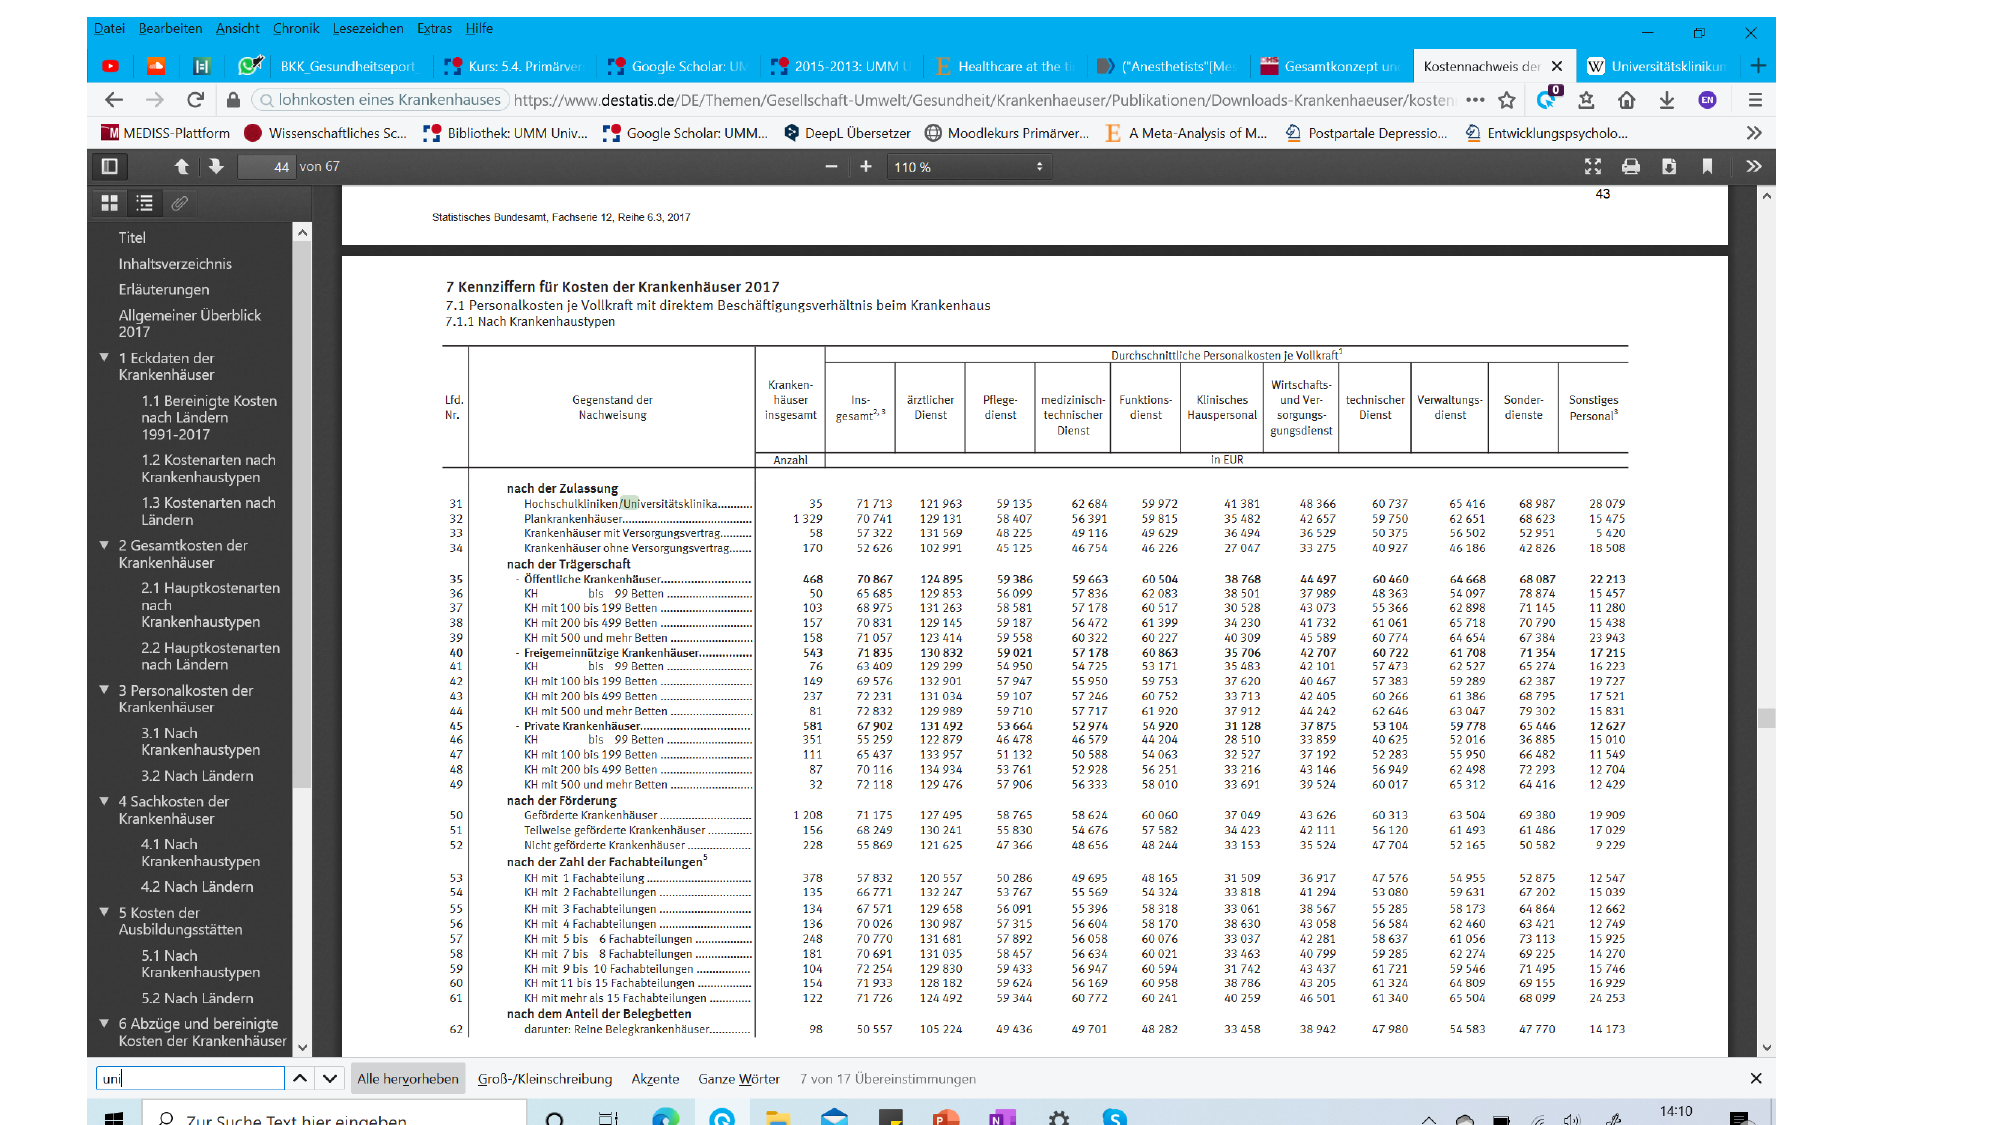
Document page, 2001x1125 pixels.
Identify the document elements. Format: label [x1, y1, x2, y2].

picture [1261, 58, 1278, 74]
picture [87, 50, 1776, 1125]
picture [1588, 58, 1604, 74]
picture [779, 58, 788, 67]
picture [1098, 59, 1109, 73]
picture [239, 56, 264, 74]
picture [616, 58, 625, 74]
picture [715, 1114, 730, 1125]
picture [148, 58, 164, 74]
picture [103, 60, 118, 72]
picture [194, 58, 210, 74]
picture [453, 58, 462, 67]
picture [937, 58, 949, 74]
